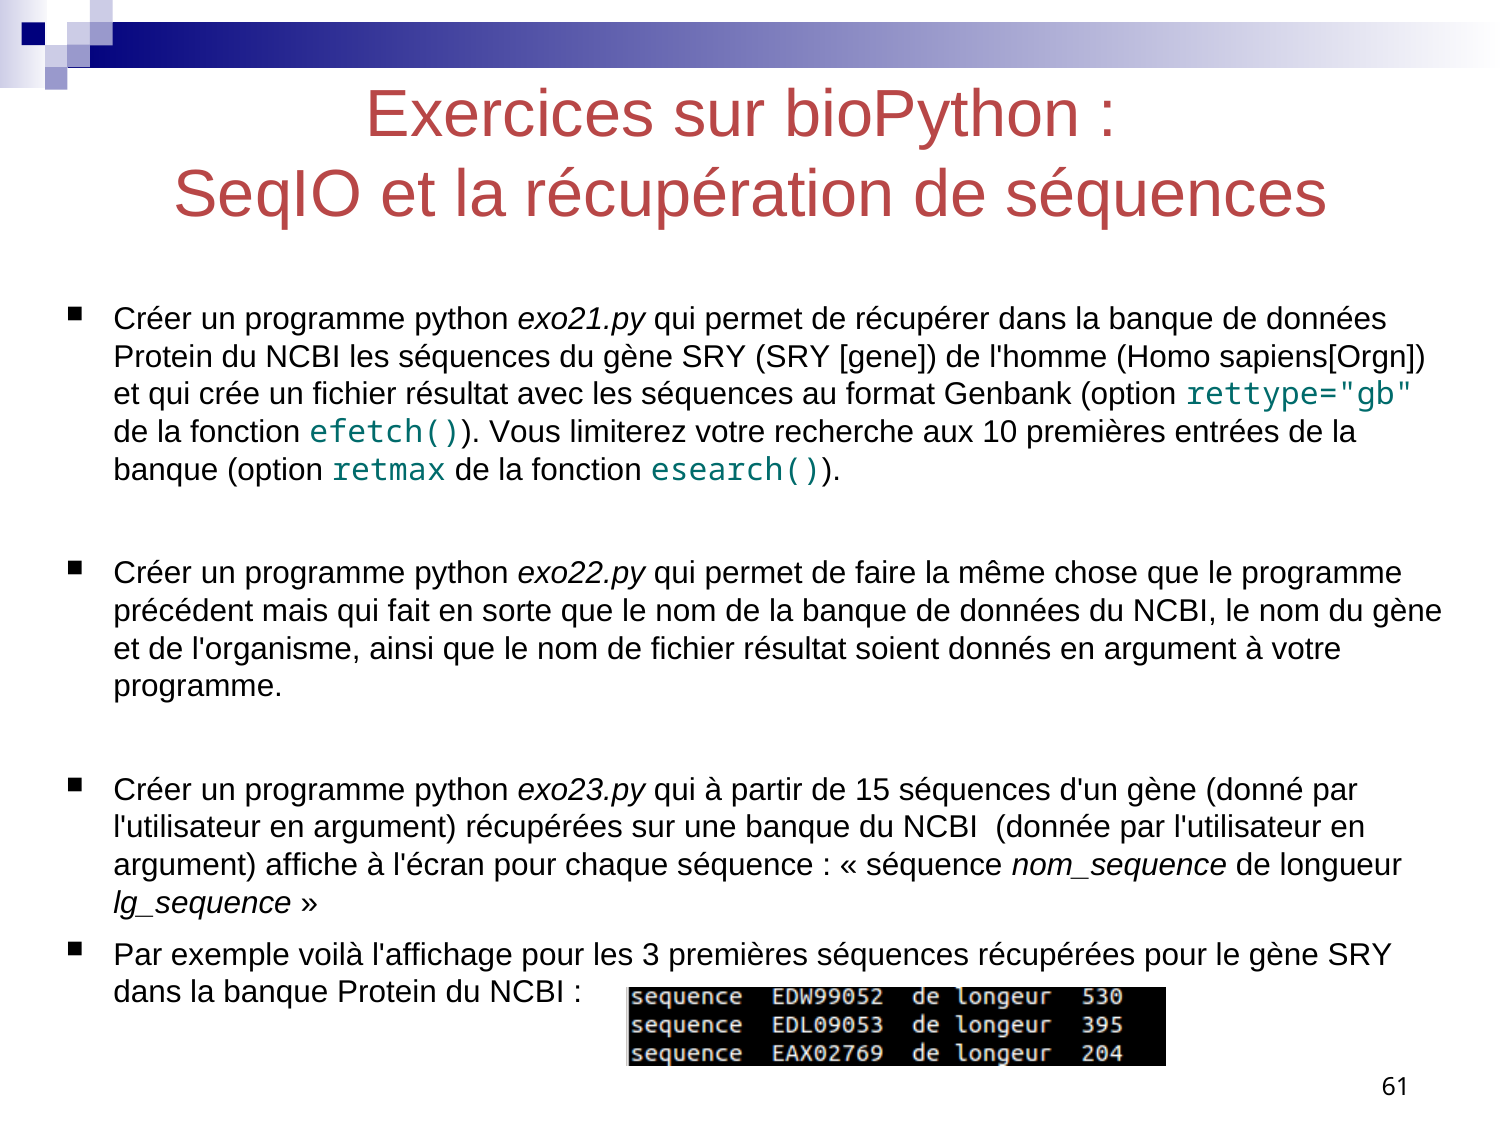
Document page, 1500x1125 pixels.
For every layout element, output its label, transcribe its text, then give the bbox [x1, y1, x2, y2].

picture [626, 987, 1166, 1066]
title Exercices sur bioPython : SeqIO et la récupération de séquences [53, 62, 1449, 238]
list Créer un programme python exo21.py qui permet de récupérer dans la banque de données Protein du NCBI les séquences du gène SRY (SRY [gene]) de l'homme (Homo sapiens[Orgn]) et qui crée un fichier résultat avec les séquences au format Genbank (option rettype="gb" de la fonction efetch()). Vous limiterez votre recherche aux 10 premières entrées de la banque (option retmax de la fonction esearch()). Créer un programme python exo22.py qui permet de faire la même chose que le programme précédent mais qui fait en sorte que le nom de la banque de données du NCBI, le nom du gène et de l'organisme, ainsi que le nom de fichier résultat soient donnés en argument à votre programme. Créer un programme python exo23.py qui à partir de 15 séquences d'un gène (donné par l'utilisateur en argument) récupérées sur une banque du NCBI (donnée par l'utilisateur en argument) affiche à l'écran pour chaque séquence : « séquence nom_sequence de longueur lg_sequence » Par exemple voilà l'affichage pour les 3 premières séquences récupérées pour le gène SRY dans la banque Protein du NCBI : [51, 290, 1466, 1018]
